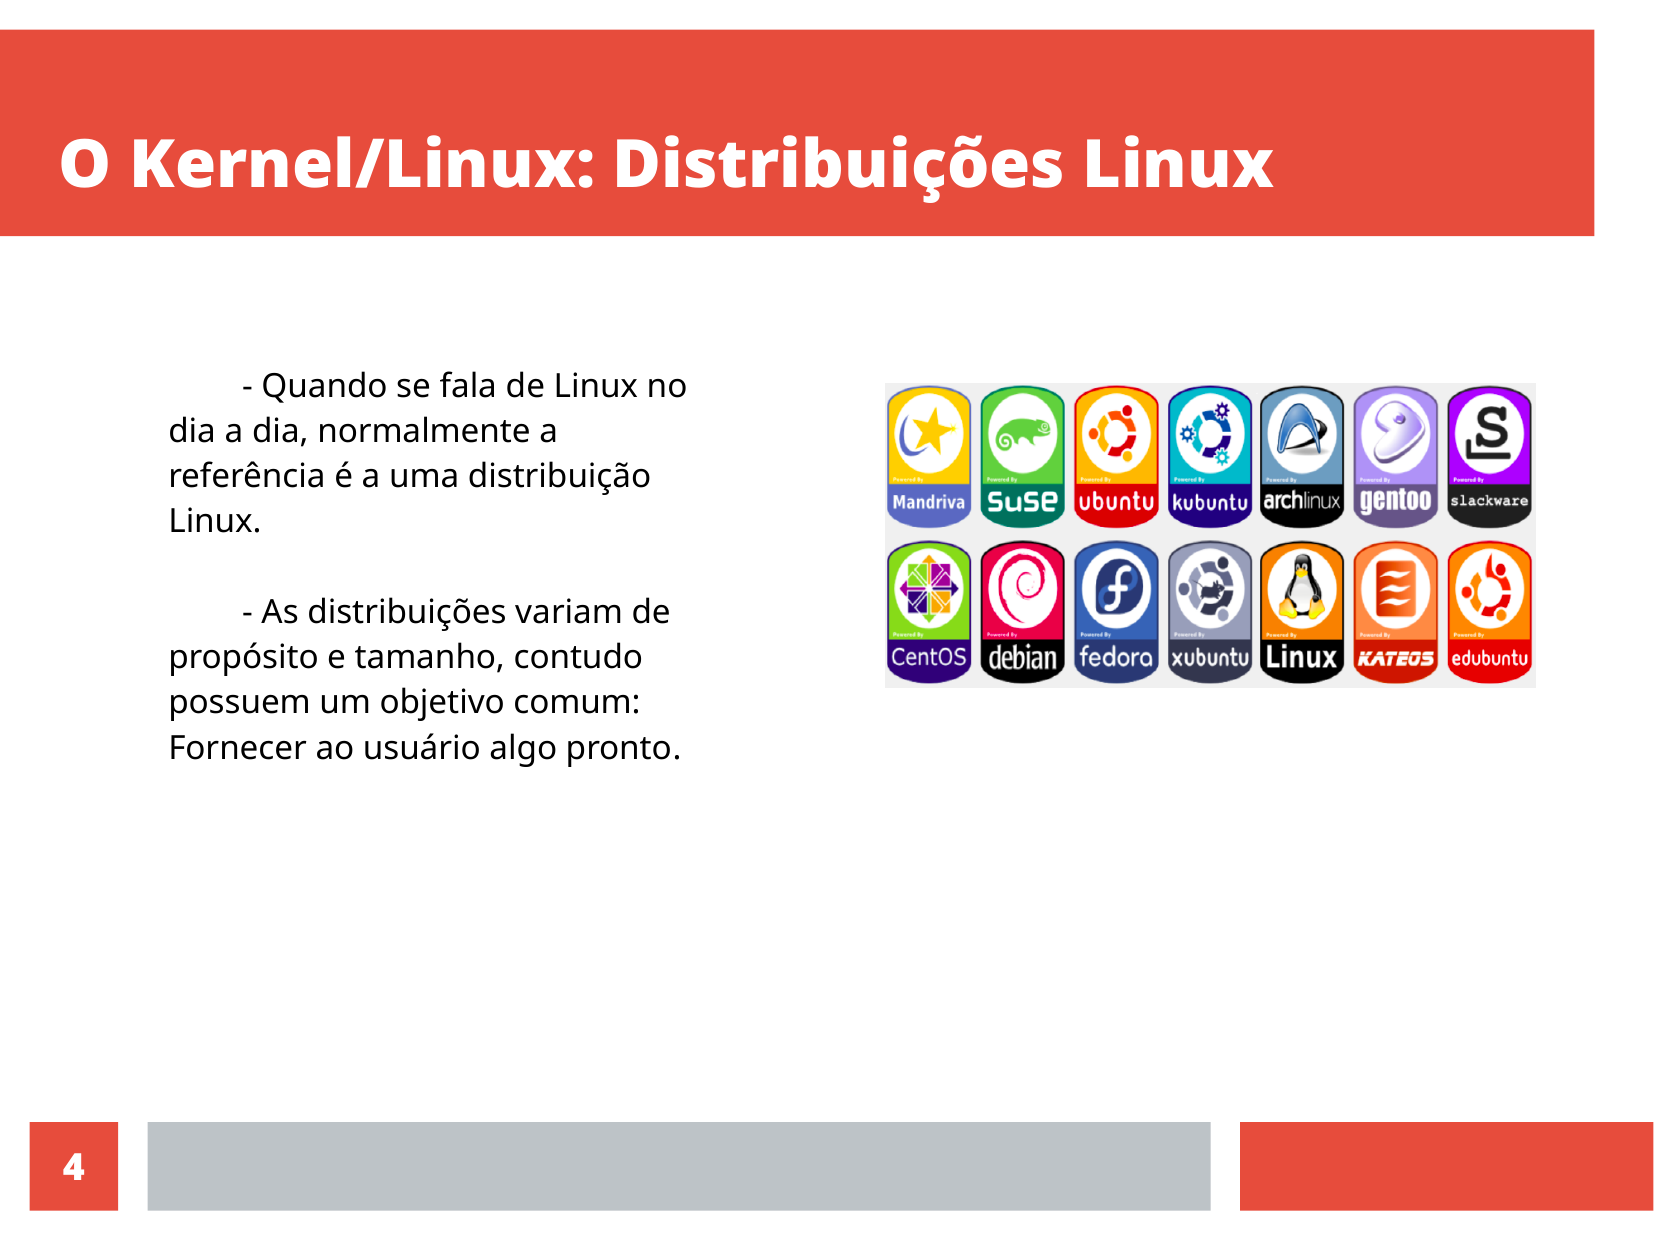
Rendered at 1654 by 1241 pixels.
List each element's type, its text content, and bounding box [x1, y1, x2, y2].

title O Kernel/Linux: Distribuições Linux [59, 59, 1595, 207]
picture [885, 383, 1536, 688]
text_box - Quando se fala de Linux no dia a dia, normalmente a referência é a uma distribuição Linux. - As distribuições variam de propósito e tamanho, contudo possuem um objetivo comum: Fornecer ao usuário algo pronto. [153, 354, 733, 761]
